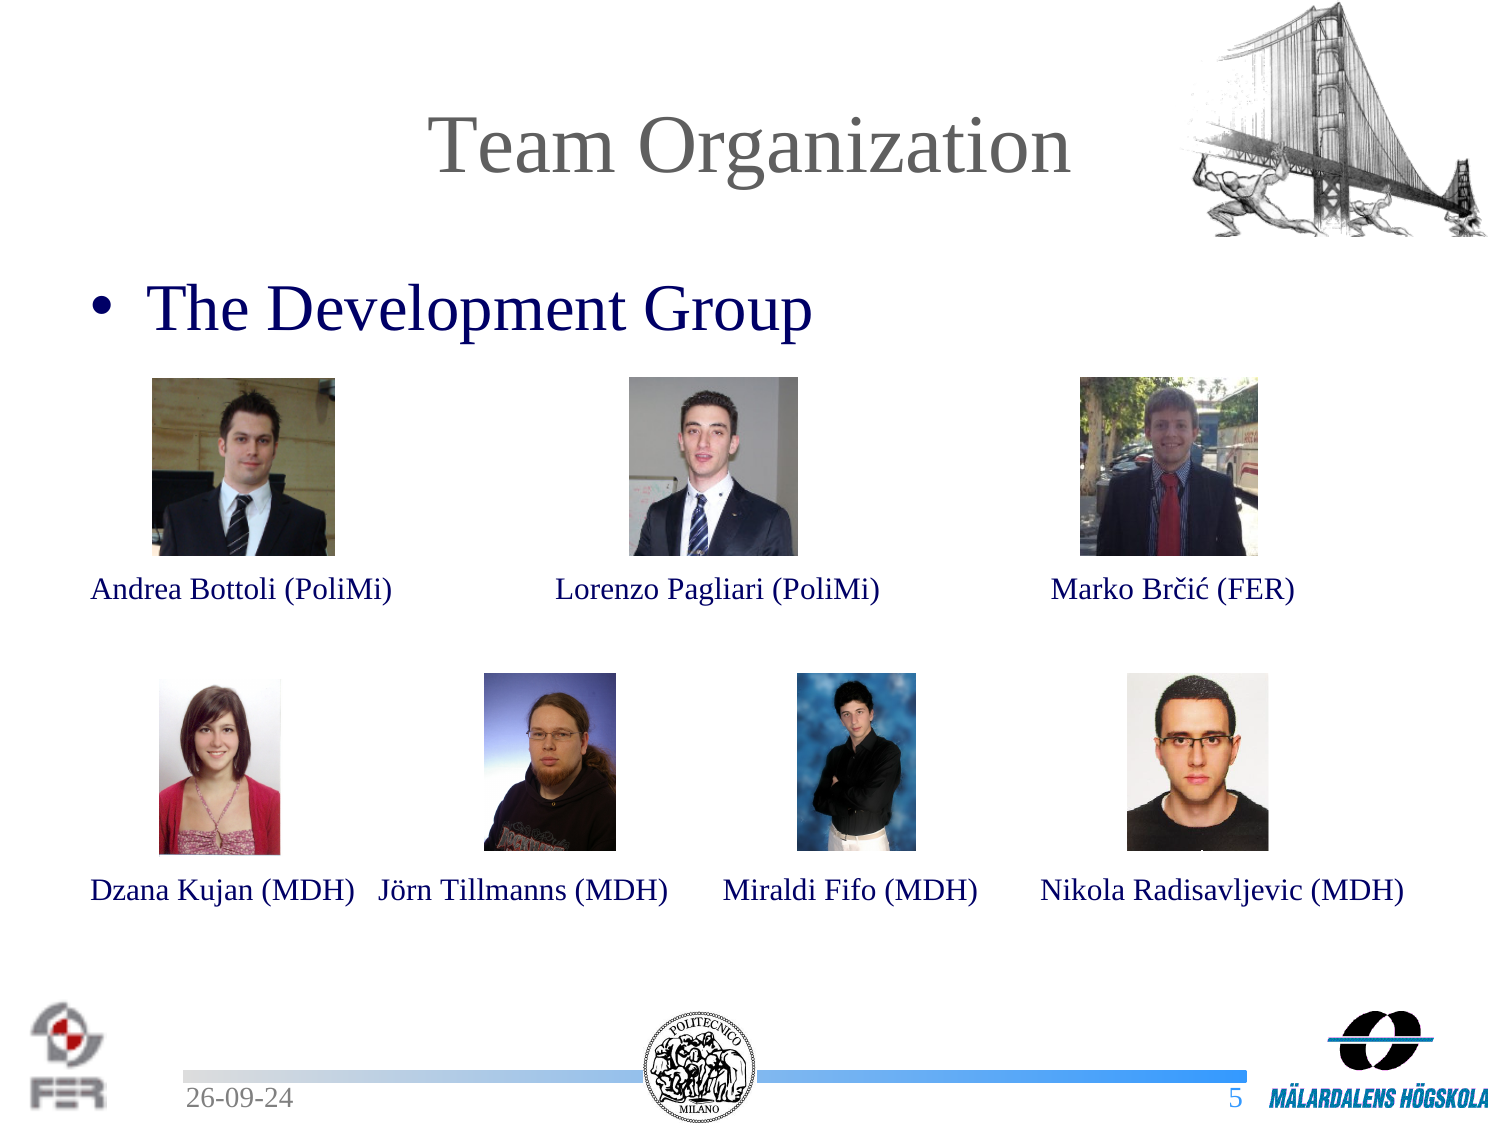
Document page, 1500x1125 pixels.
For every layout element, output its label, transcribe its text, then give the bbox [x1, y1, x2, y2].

text_box 13-12-18 [171, 1070, 396, 1114]
picture [1454, 1091, 1459, 1108]
picture [643, 1011, 757, 1123]
title Team Organization [75, 45, 1175, 233]
picture [1269, 1011, 1488, 1108]
picture [1368, 1093, 1374, 1104]
picture [29, 987, 107, 1125]
picture [1435, 1096, 1441, 1104]
picture [1175, 0, 1488, 237]
text_box <numero> [1186, 1070, 1258, 1114]
picture [152, 378, 335, 556]
list The Development Group Andrea Bottoli (PoliMi) Lorenzo Pagliari (PoliMi) Marko Brčić (FER) Dzana Kujan (MDH) Jörn Tillmanns (MDH) Miraldi Fifo (MDH) Nikola Radisavljevic (MDH) [75, 256, 1426, 1000]
